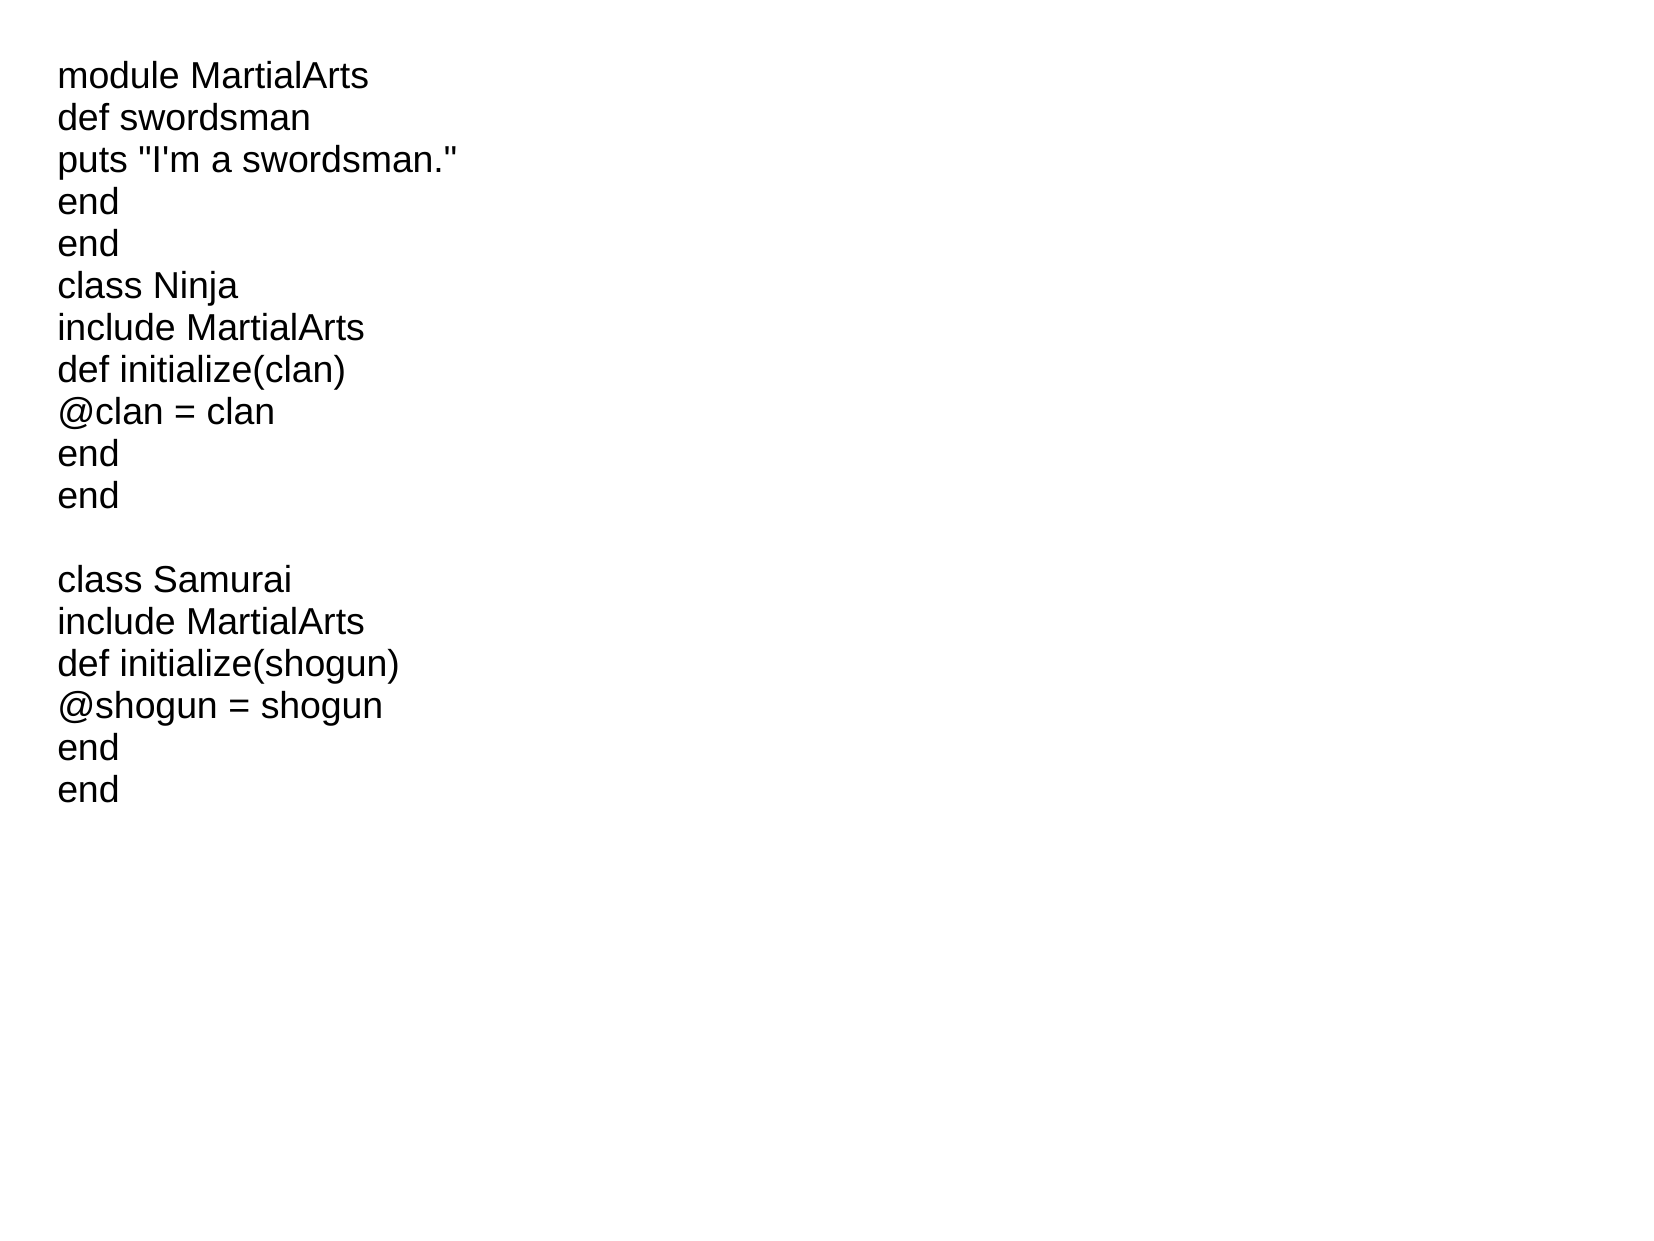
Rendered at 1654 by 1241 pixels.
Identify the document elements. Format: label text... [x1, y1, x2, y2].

text_box module MartialArts def swordsman puts "I'm a swordsman." end end class Ninja include MartialArts def initialize(clan) @clan = clan end end class Samurai include MartialArts def initialize(shogun) @shogun = shogun end end [42, 47, 1123, 1111]
